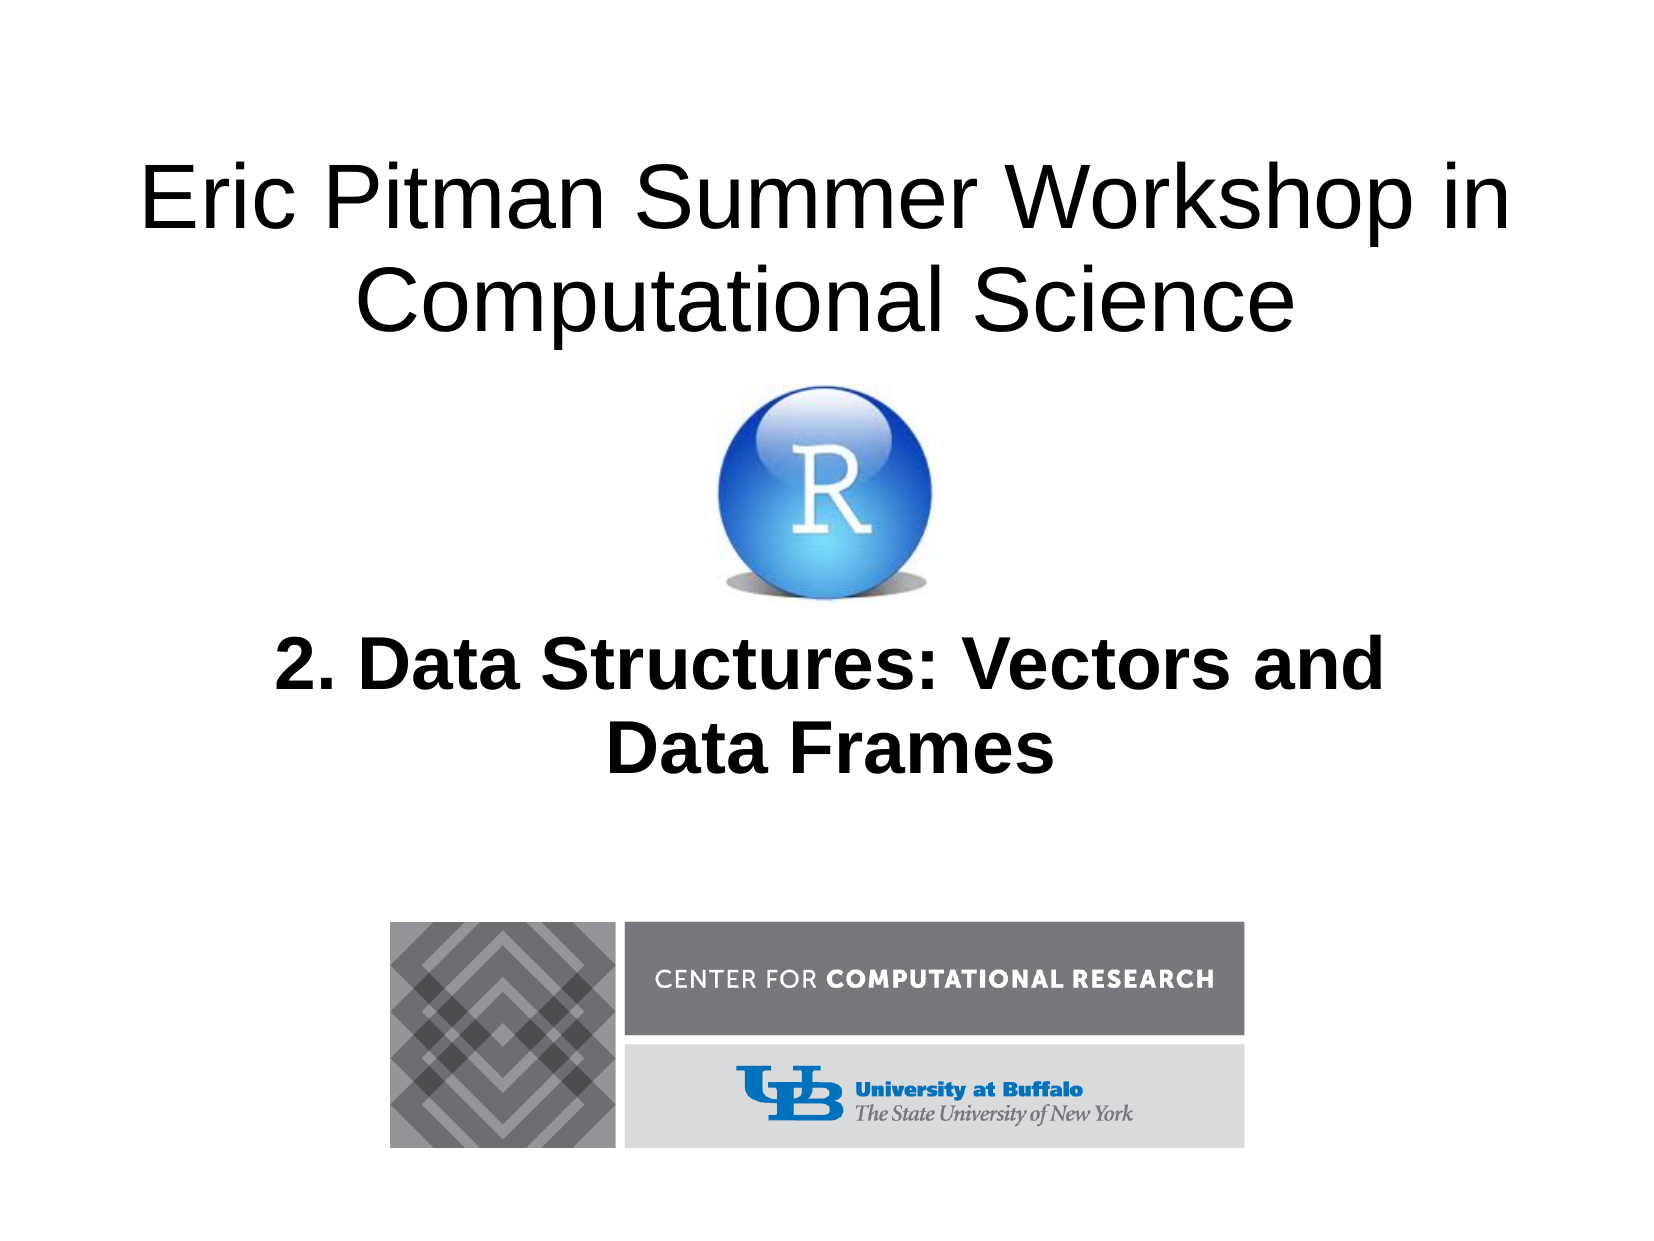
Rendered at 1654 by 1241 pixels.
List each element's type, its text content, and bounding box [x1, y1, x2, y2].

text_box 2. Data Structures: Vectors and Data Frames Jeanette Sperhac [200, 465, 1461, 1057]
picture [716, 384, 936, 465]
picture [254, 809, 1380, 1241]
title Eric Pitman Summer Workshop in Computational Science [82, 145, 1571, 556]
